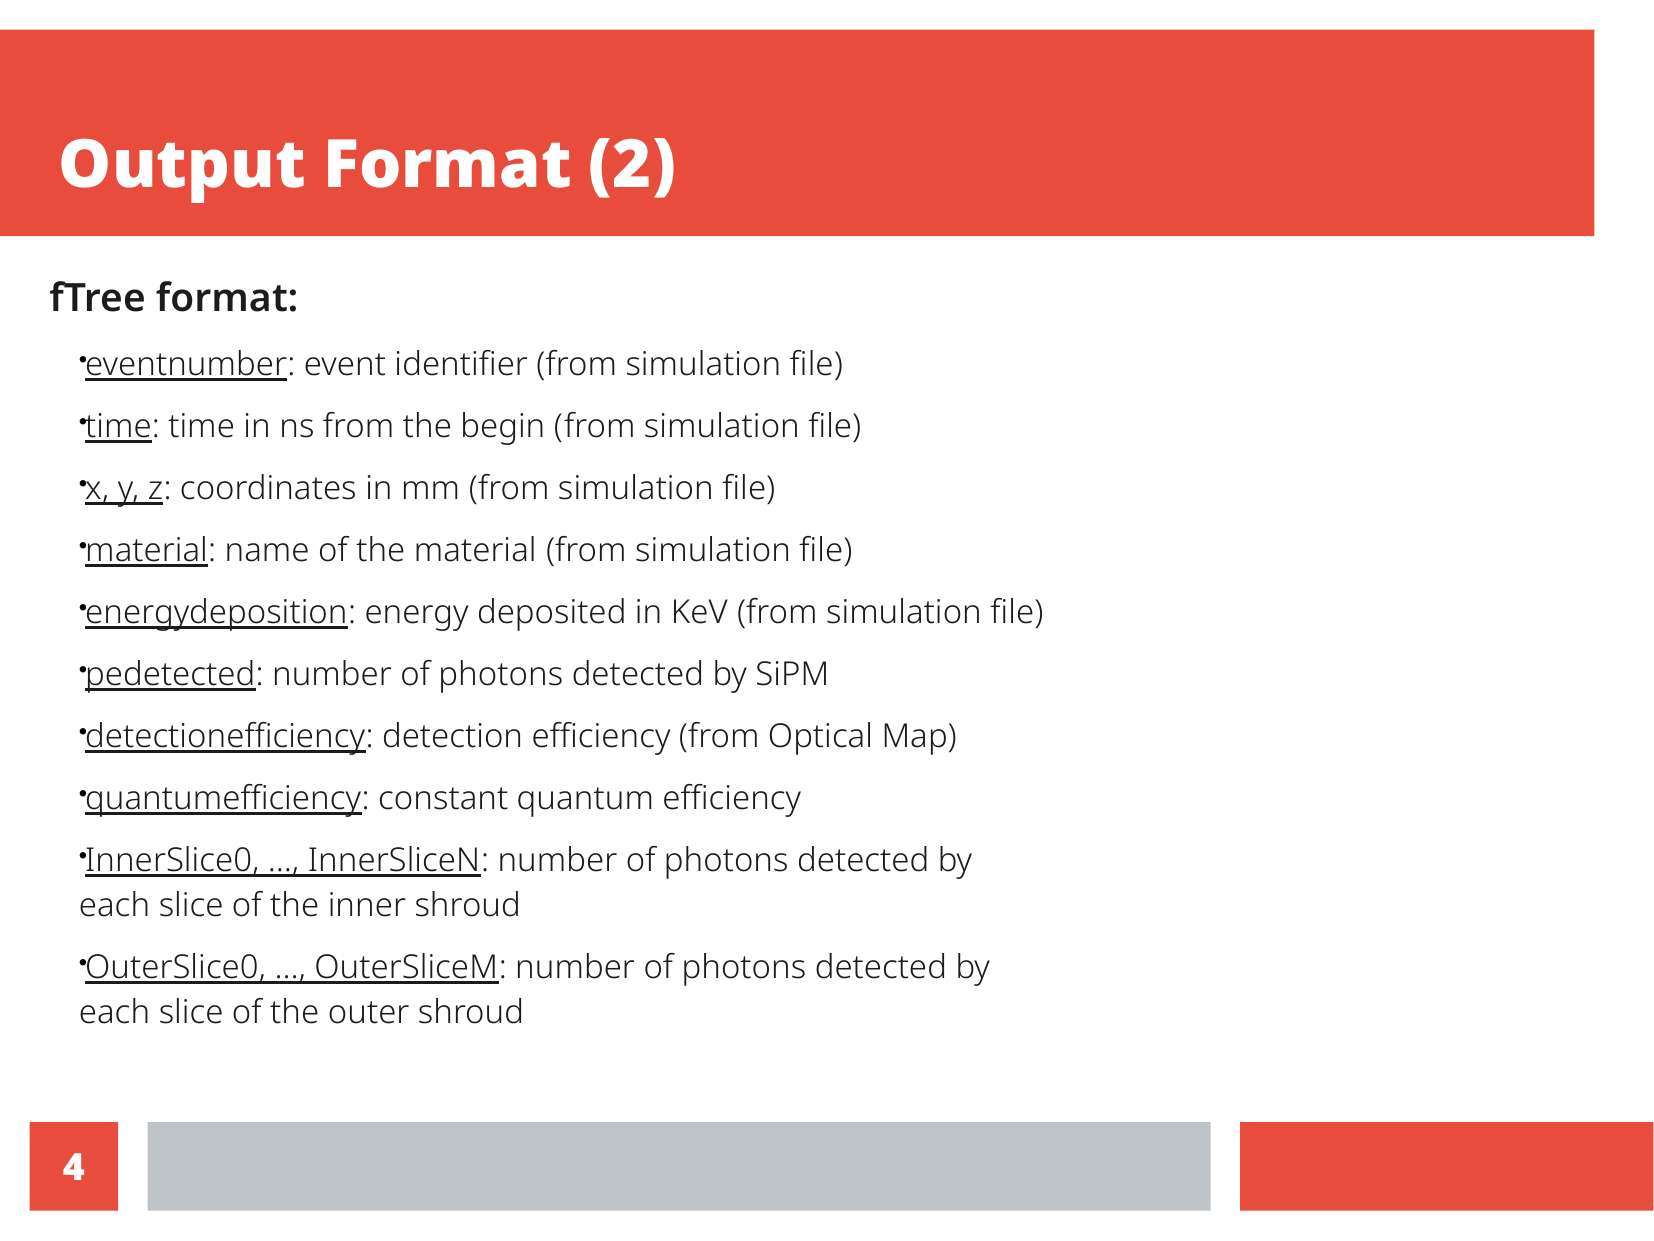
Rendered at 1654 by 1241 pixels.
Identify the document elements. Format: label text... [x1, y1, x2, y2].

title Output Format (2) [59, 59, 1595, 207]
list fTree format: eventnumber: event identifier (from simulation file) time: time in ns from the begin (from simulation file) x, y, z: coordinates in mm (from simulation file) material: name of the material (from simulation file) energydeposition: energy deposited in KeV (from simulation file) pedetected: number of photons detected by SiPM detectionefficiency: detection efficiency (from Optical Map) quantumefficiency: constant quantum efficiency InnerSlice0, …, InnerSliceN: number of photons detected by each slice of the inner shroud OuterSlice0, …, OuterSliceM: number of photons detected by each slice of the outer shroud [45, 270, 1621, 1038]
